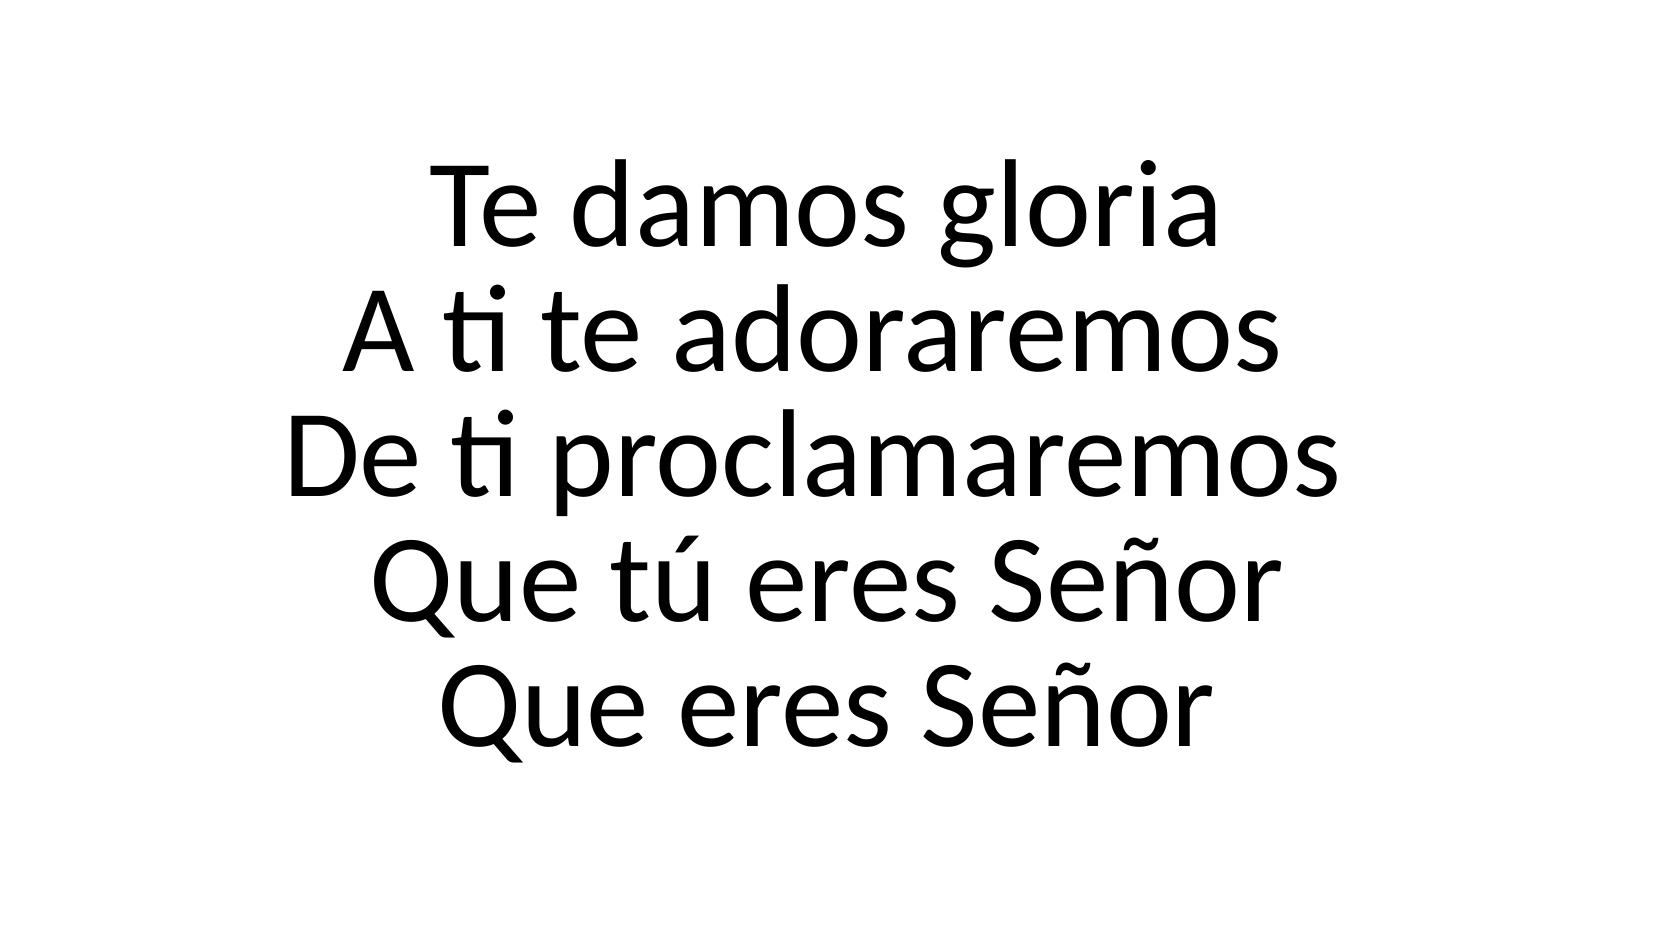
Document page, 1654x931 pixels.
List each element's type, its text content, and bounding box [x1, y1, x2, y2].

title Te damos gloria A ti te adoraremos De ti proclamaremos Que tú eres Señor Que eres Señor [0, 0, 1654, 931]
